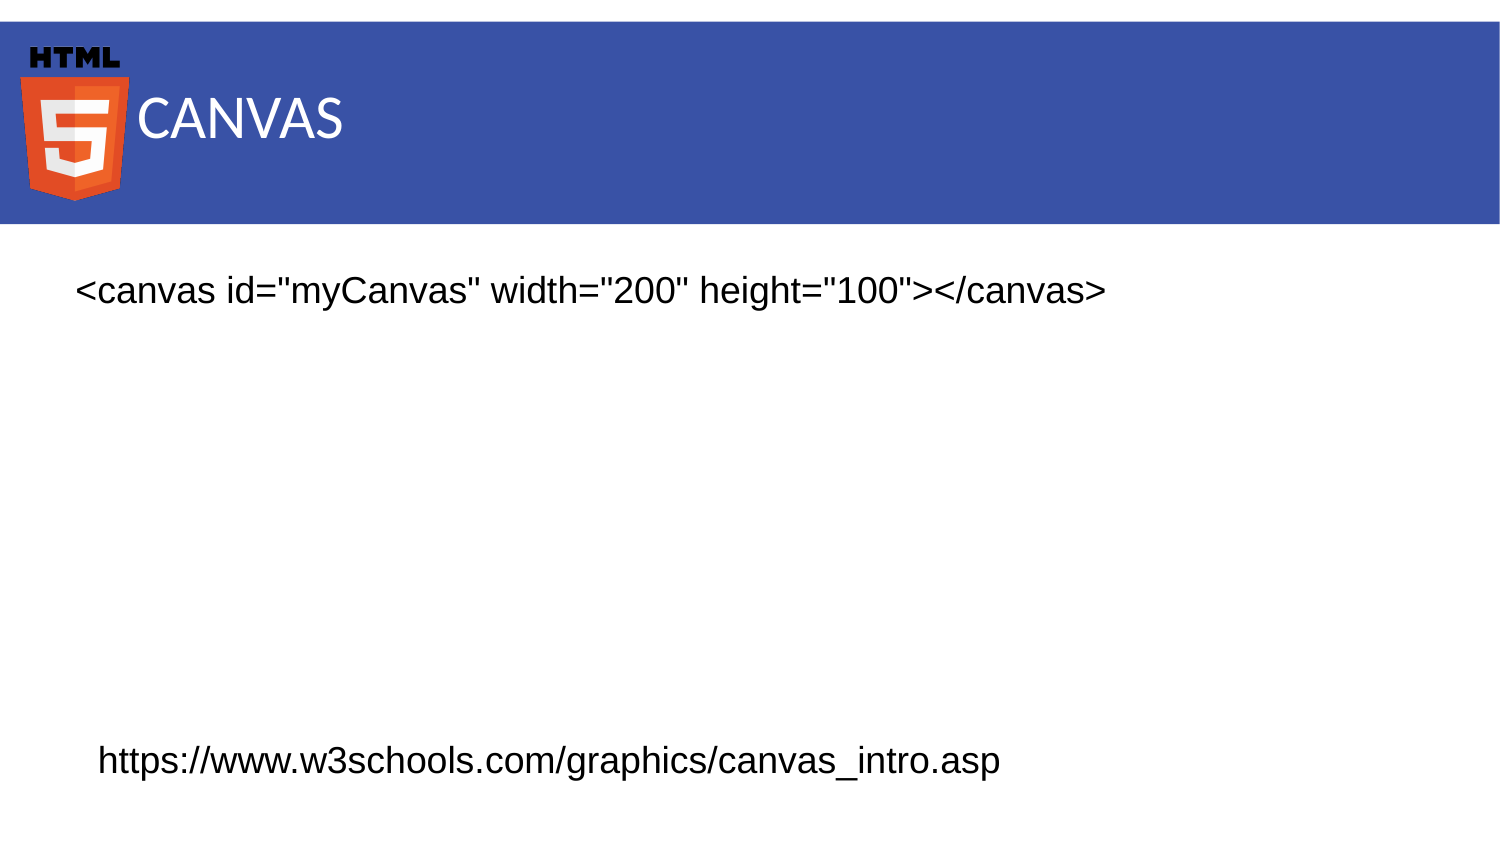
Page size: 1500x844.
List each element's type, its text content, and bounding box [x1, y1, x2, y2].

text_box https://www.w3schools.com/graphics/canvas_intro.asp [83, 732, 1016, 790]
picture [20, 46, 130, 201]
text_box <canvas id="myCanvas" width="200" height="100"></canvas> [60, 262, 1123, 319]
title CANVAS [122, 72, 1500, 167]
